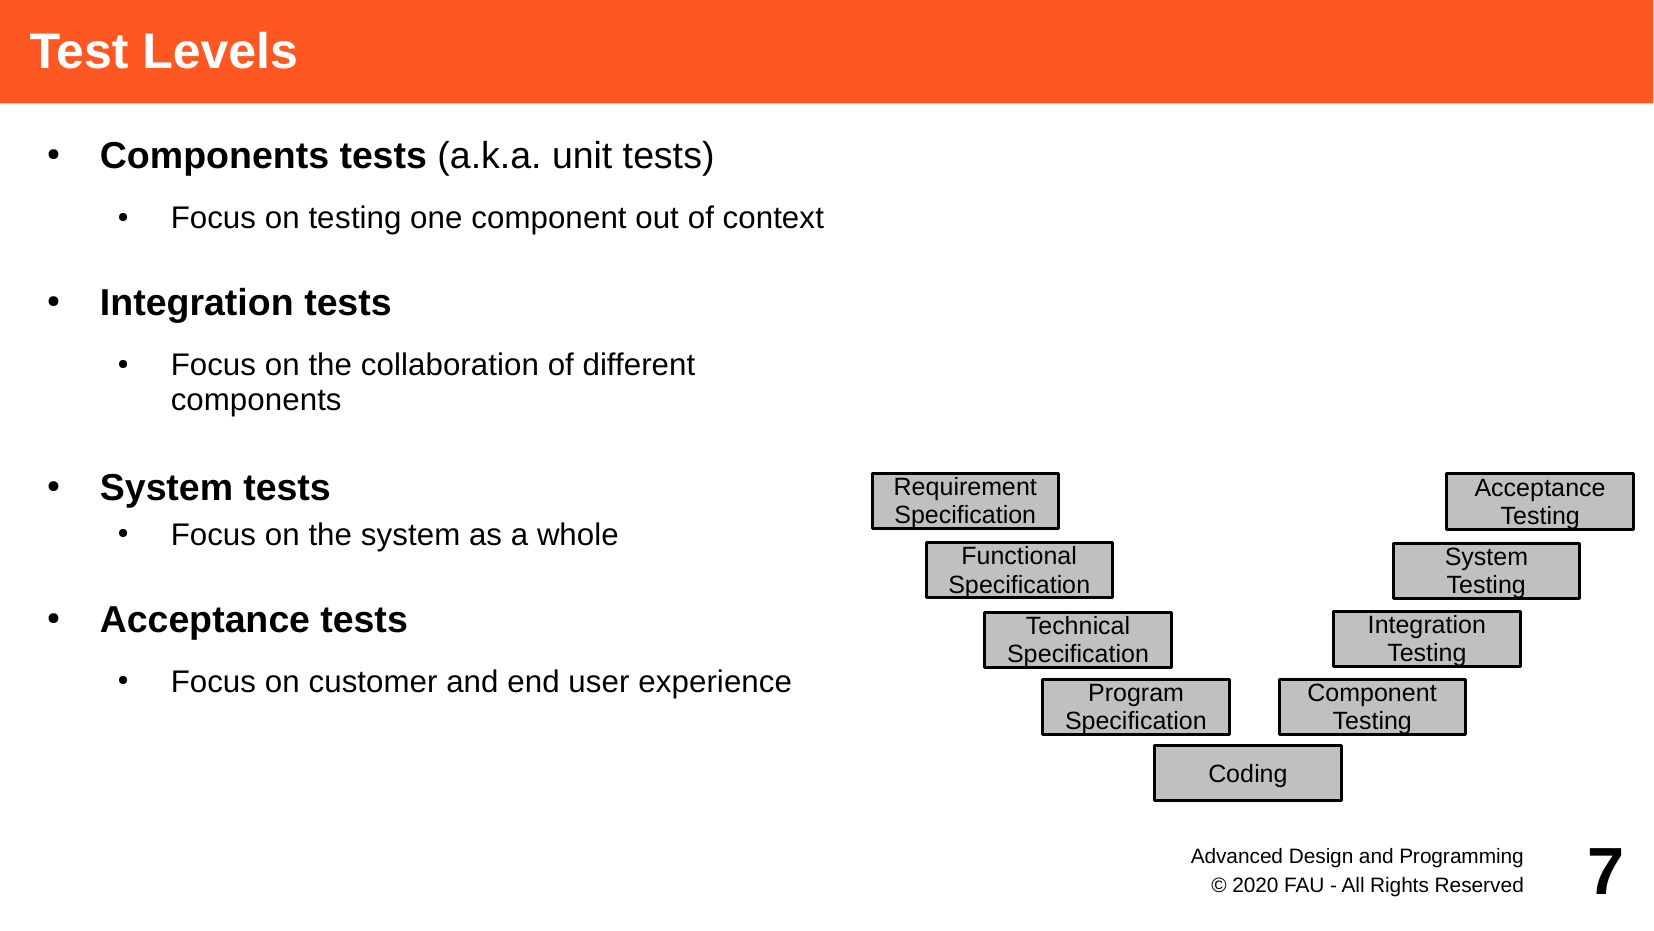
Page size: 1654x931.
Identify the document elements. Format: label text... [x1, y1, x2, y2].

text_box Acceptance Testing [1446, 473, 1634, 530]
text_box Functional Specification [926, 542, 1113, 598]
title Test Levels [0, 0, 1654, 104]
list Components tests (a.k.a. unit tests) Focus on testing one component out of context Integration tests Focus on the collaboration of different components System tests Focus on the system as a whole Acceptance tests Focus on customer and end user experience [29, 135, 844, 856]
text_box Coding [1154, 745, 1342, 801]
text_box Integration Testing [1333, 611, 1521, 667]
text_box System Testing [1393, 543, 1580, 599]
text_box Technical Specification [984, 612, 1172, 668]
text_box Requirement Specification [872, 473, 1059, 529]
text_box Component Testing [1279, 679, 1466, 735]
text_box Program Specification [1042, 679, 1230, 735]
